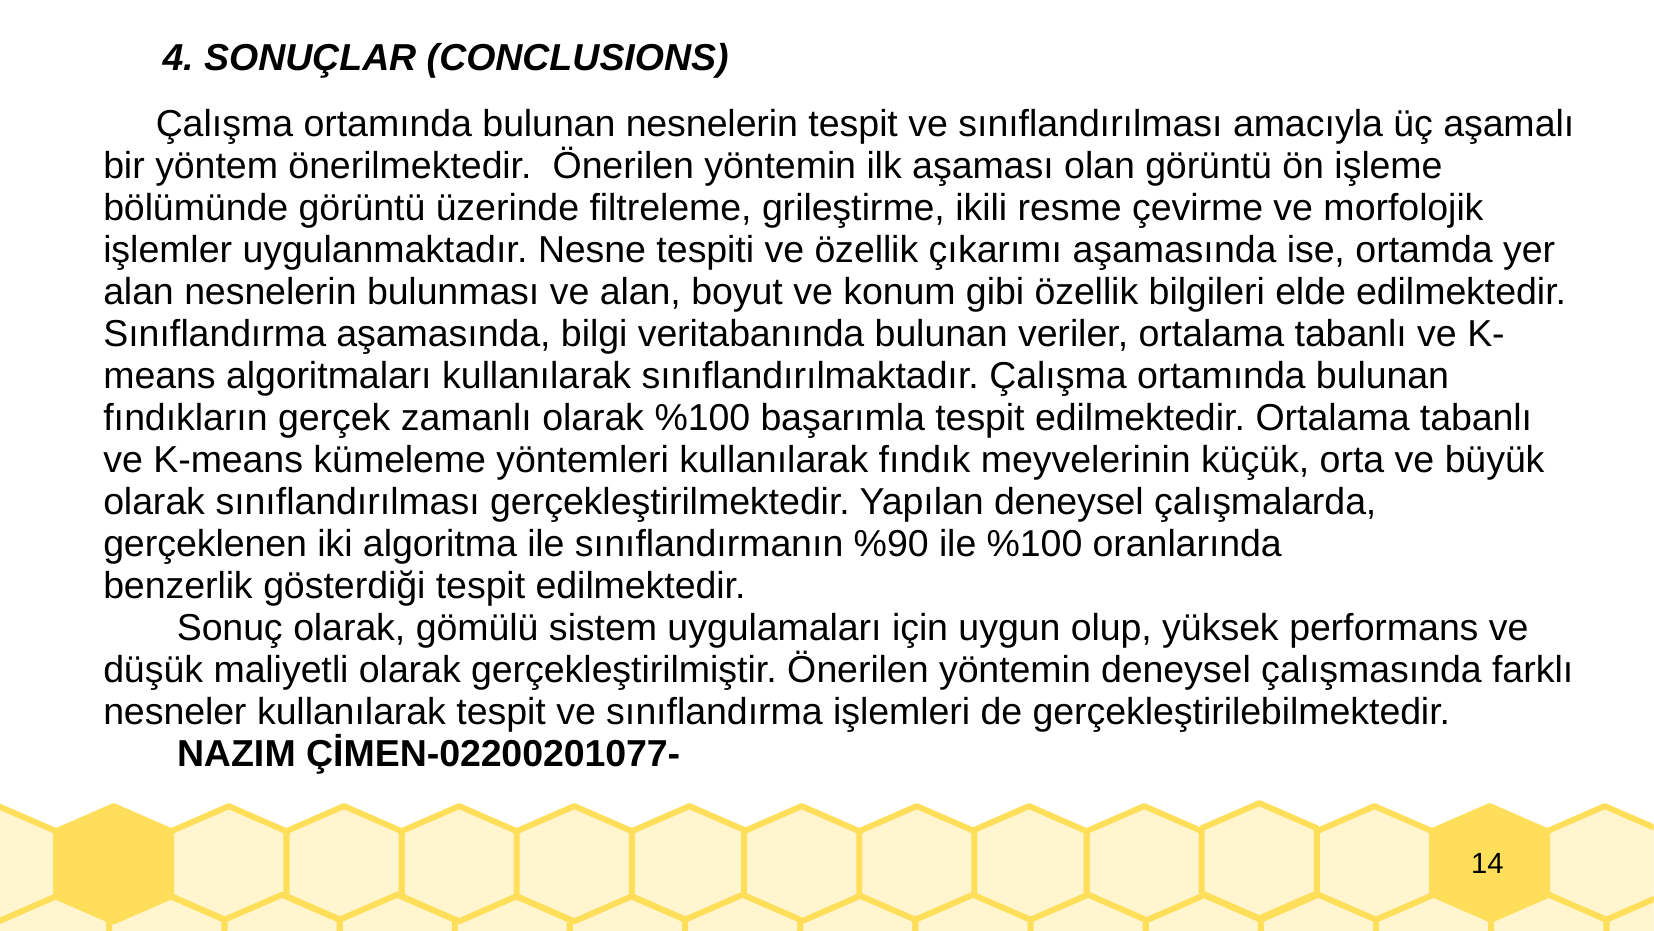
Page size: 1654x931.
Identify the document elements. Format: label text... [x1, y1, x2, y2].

text_box 4. SONUÇLAR (CONCLUSIONS) [147, 29, 1453, 95]
text_box Çalışma ortamında bulunan nesnelerin tespit ve sınıflandırılması amacıyla üç aşamalı bir yöntem önerilmektedir. Önerilen yöntemin ilk aşaması olan görüntü ön işleme bölümünde görüntü üzerinde filtreleme, grileştirme, ikili resme çevirme ve morfolojik işlemler uygulanmaktadır. Nesne tespiti ve özellik çıkarımı aşamasında ise, ortamda yer alan nesnelerin bulunması ve alan, boyut ve konum gibi özellik bilgileri elde edilmektedir. Sınıflandırma aşamasında, bilgi veritabanında bulunan veriler, ortalama tabanlı ve K-means algoritmaları kullanılarak sınıflandırılmaktadır. Çalışma ortamında bulunan fındıkların gerçek zamanlı olarak %100 başarımla tespit edilmektedir. Ortalama tabanlı ve K-means kümeleme yöntemleri kullanılarak fındık meyvelerinin küçük, orta ve büyük olarak sınıflandırılması gerçekleştirilmektedir. Yapılan deneysel çalışmalarda, gerçeklenen iki algoritma ile sınıflandırmanın %90 ile %100 oranlarında benzerlik gösterdiği tespit edilmektedir. Sonuç olarak, gömülü sistem uygulamaları için uygun olup, yüksek performans ve düşük maliyetli olarak gerçekleştirilmiştir. Önerilen yöntemin deneysel çalışmasında farklı nesneler kullanılarak tespit ve sınıflandırma işlemleri de gerçekleştirilebilmektedir. NAZIM ÇİMEN-02200201077- [88, 95, 1595, 237]
